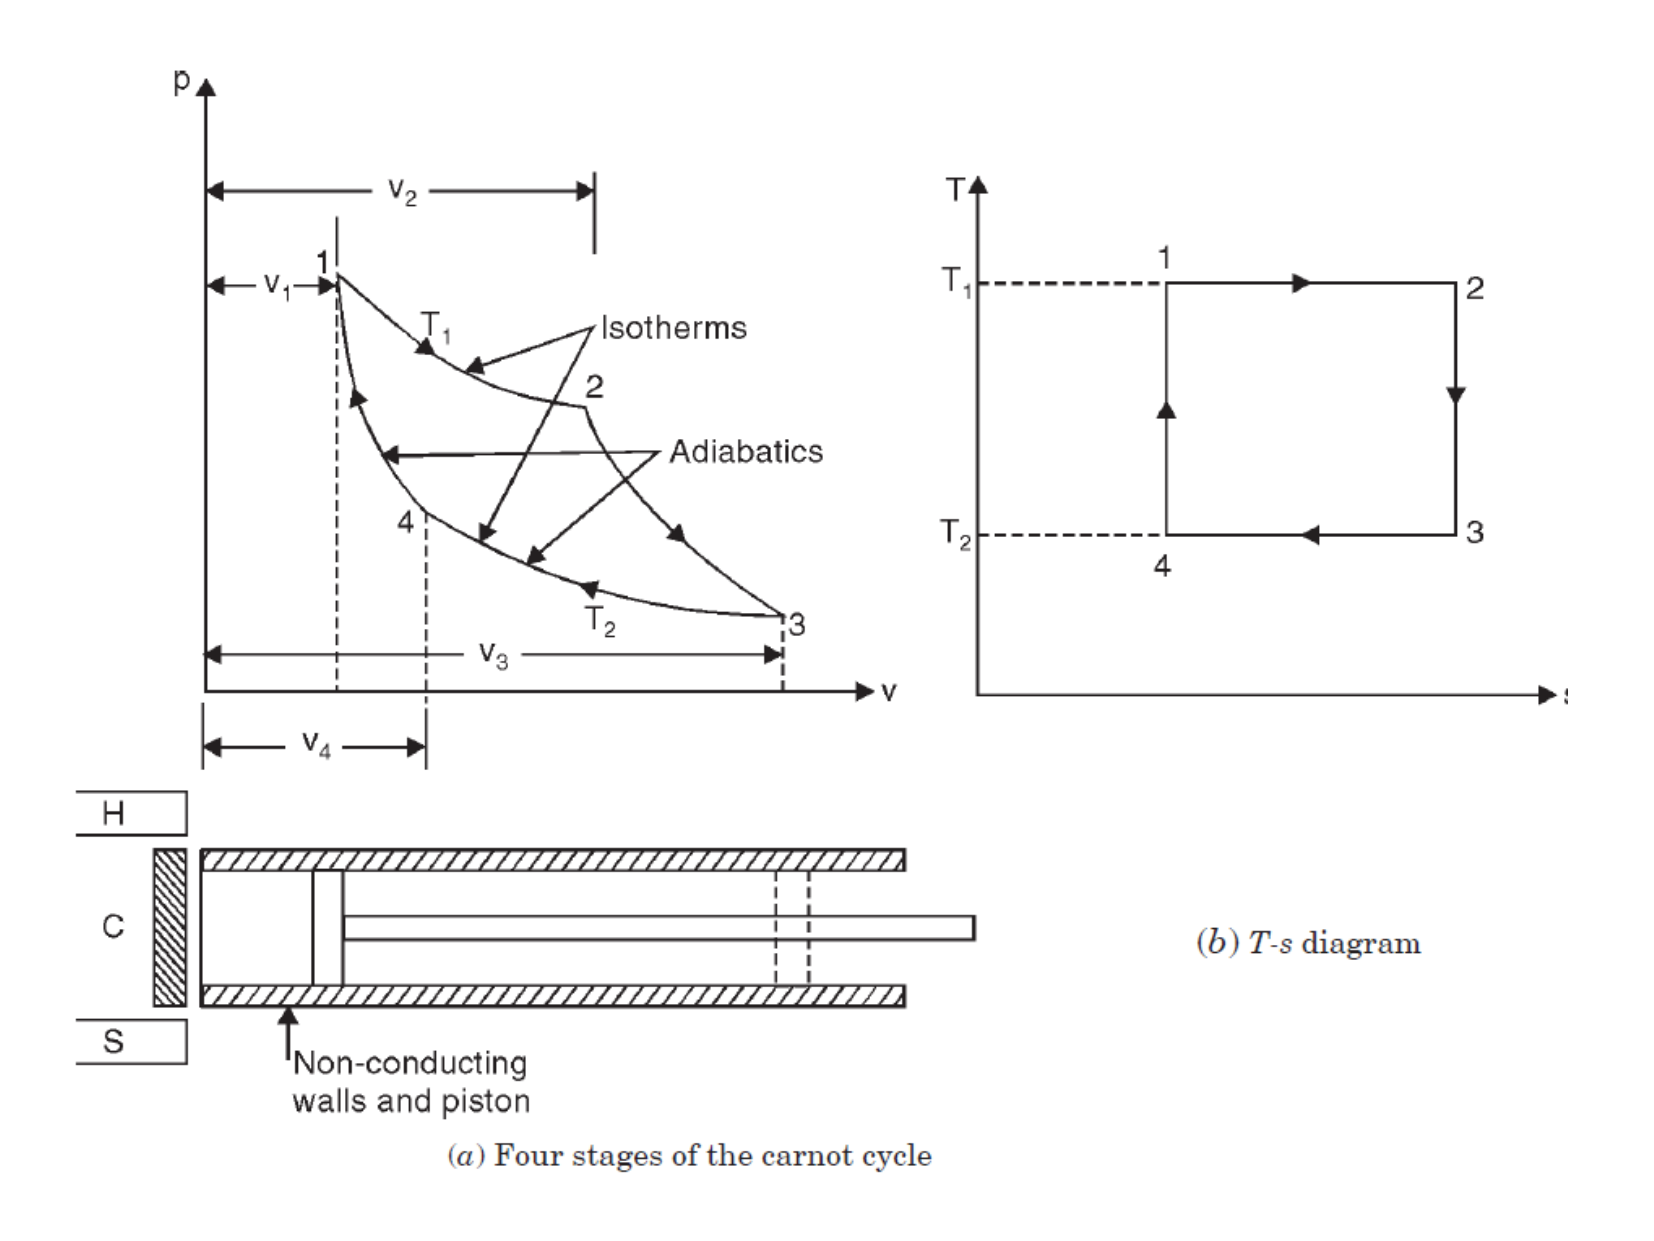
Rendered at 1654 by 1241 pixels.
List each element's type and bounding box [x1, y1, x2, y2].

picture [47, 47, 1568, 1185]
